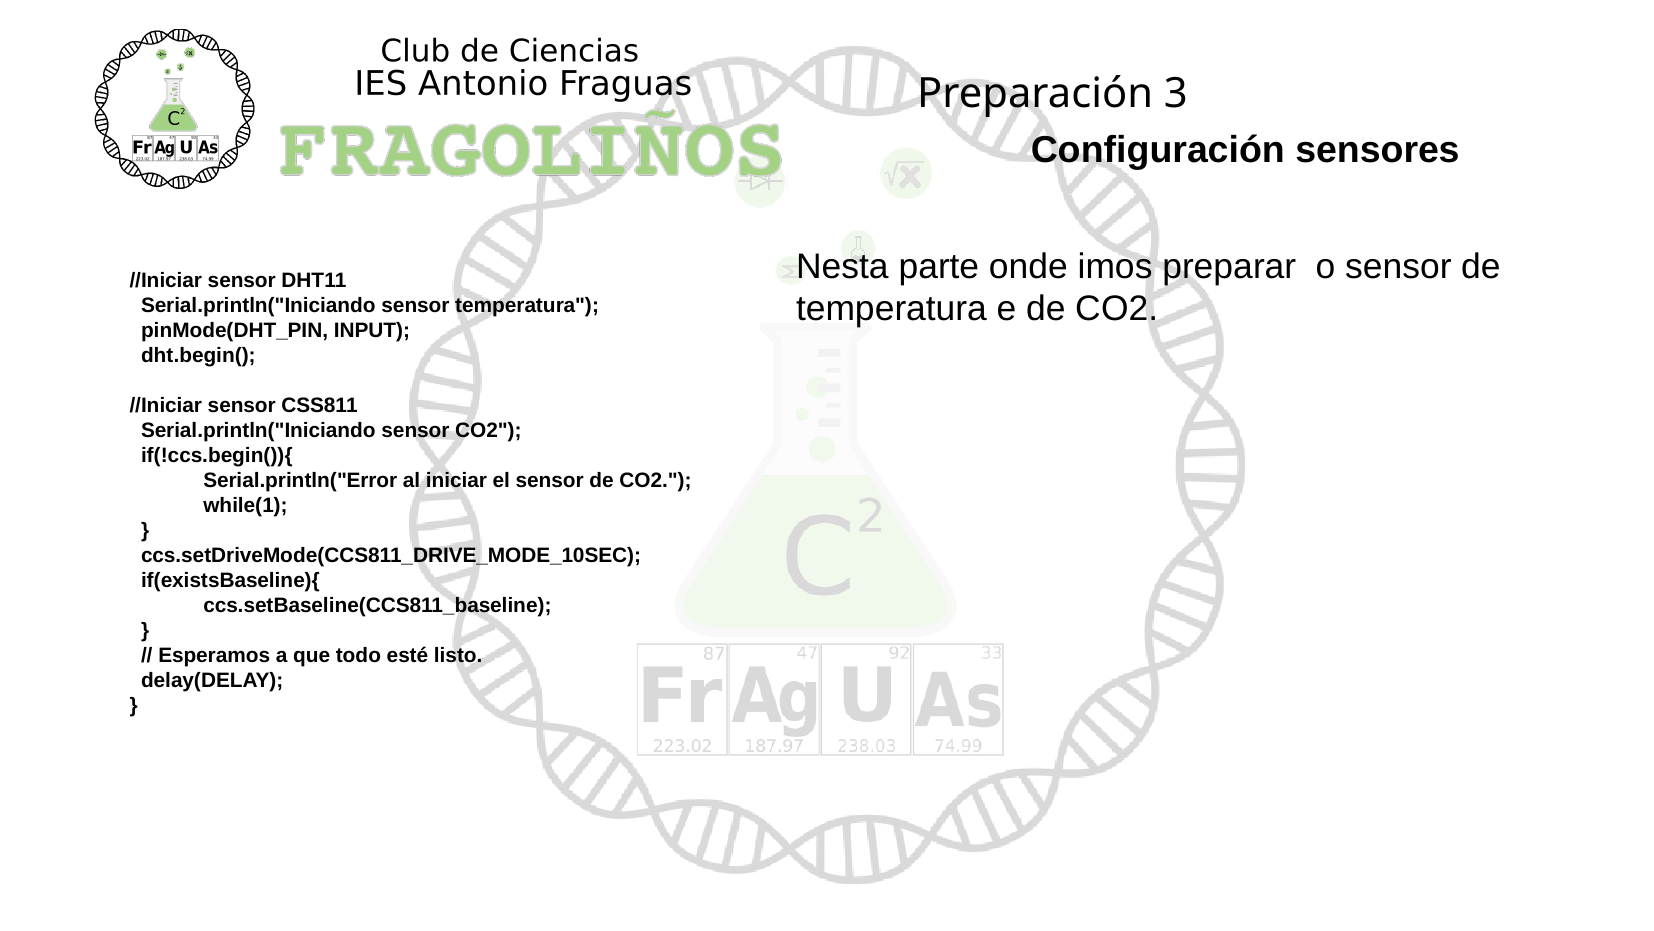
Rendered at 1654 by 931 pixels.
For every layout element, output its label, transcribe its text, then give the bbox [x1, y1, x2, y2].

picture [82, 29, 1245, 252]
picture [409, 343, 1245, 884]
text_box Nesta parte onde imos preparar o sensor de temperatura e de CO2. [781, 227, 1548, 343]
text_box Preparación 3 [902, 58, 1589, 118]
text_box Configuración sensores [902, 118, 1589, 178]
text_box //Iniciar sensor DHT11 Serial.println("Iniciando sensor temperatura"); pinMode(DHT_PIN, INPUT); dht.begin(); //Iniciar sensor CSS811 Serial.println("Iniciando sensor CO2"); if(!ccs.begin()){ Serial.println("Error al iniciar el sensor de CO2."); while(1); } ccs.setDriveMode(CCS811_DRIVE_MODE_10SEC); if(existsBaseline){ ccs.setBaseline(CCS811_baseline); } // Esperamos a que todo esté listo. delay(DELAY); } [114, 252, 847, 807]
